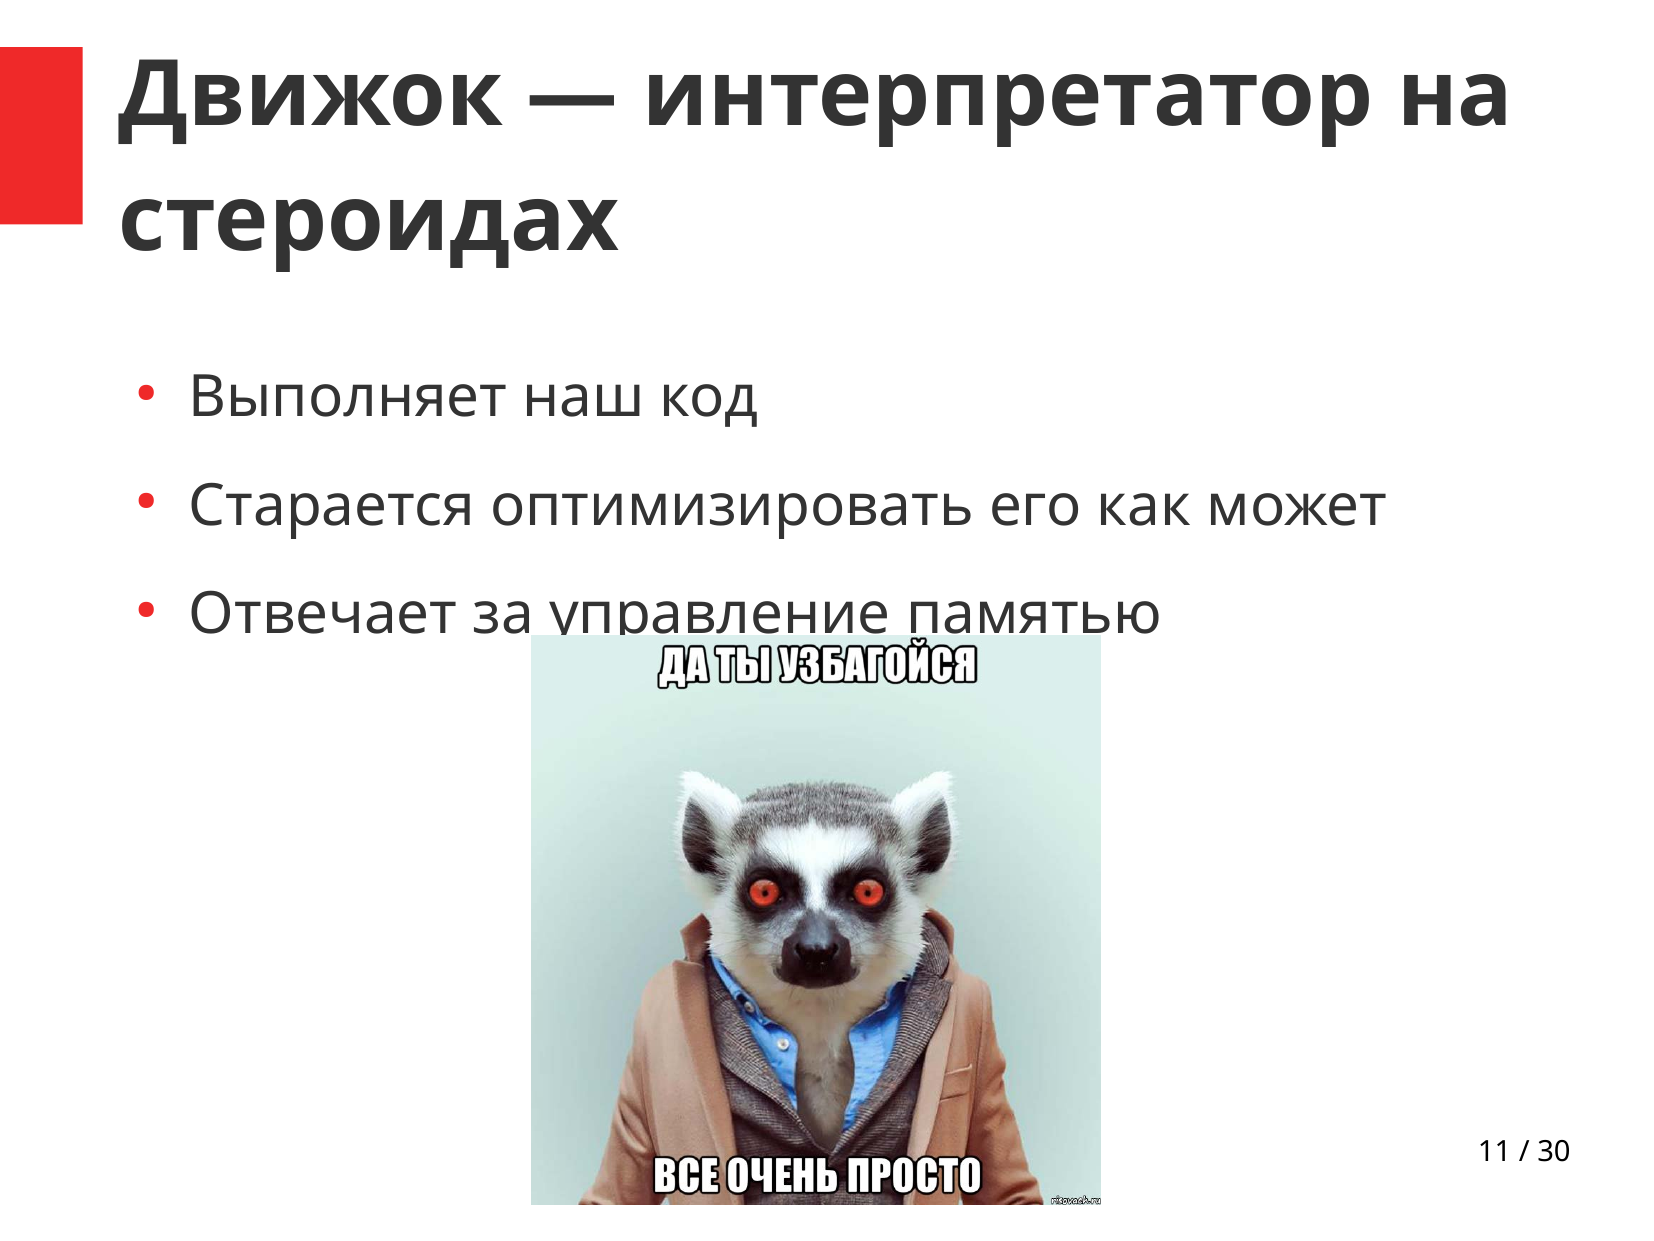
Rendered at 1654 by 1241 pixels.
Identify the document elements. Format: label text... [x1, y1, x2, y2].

title Движок — интерпретатор на стероидах [118, 45, 1571, 260]
picture [531, 635, 1101, 1205]
list Выполняет наш код Старается оптимизировать его как может Отвечает за управление памятью [118, 354, 1536, 1074]
